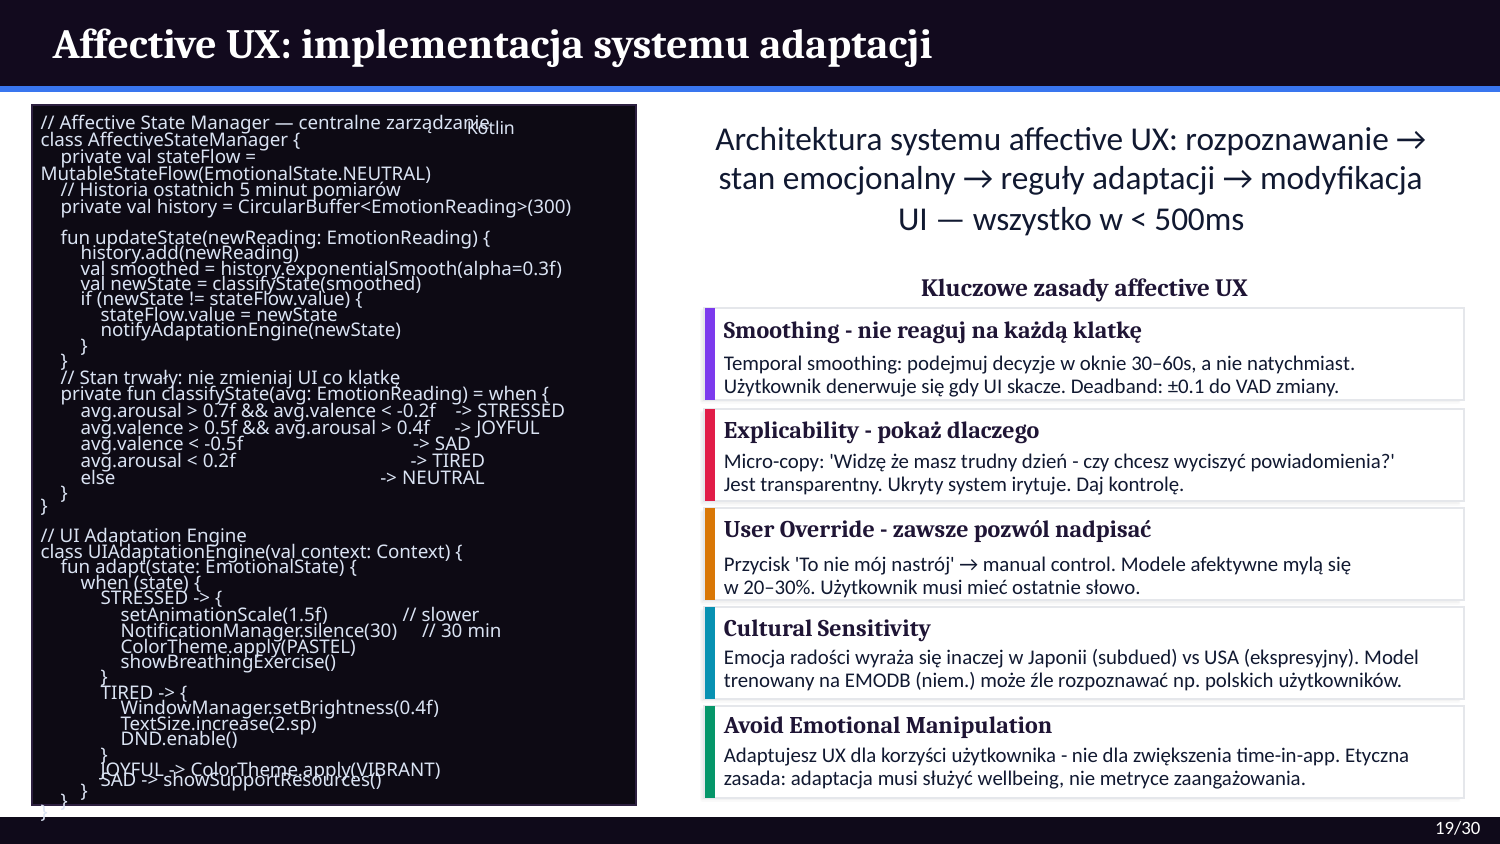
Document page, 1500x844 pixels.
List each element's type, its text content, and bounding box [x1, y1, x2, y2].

text_box [32, 105, 636, 805]
text_box Przycisk 'To nie mój nastrój' → manual control. Modele afektywne mylą się w 20–30%. Użytkownik musi mieć ostatnie słowo. [724, 551, 1439, 600]
text_box Emocja radości wyraża się inaczej w Japonii (subdued) vs USA (ekspresyjny). Model trenowany na EMODB (niem.) może źle rozpoznawać np. polskich użytkowników. [724, 646, 1439, 688]
text_box User Override - zawsze pozwól nadpisać [724, 509, 1439, 547]
text_box Smoothing - nie reaguj na każdą klatkę [724, 310, 1439, 348]
text_box [0, 817, 1420, 844]
text_box // Affective State Manager — centralne zarządzanie class AffectiveStateManager { private val stateFlow = MutableStateFlow(EmotionalState.NEUTRAL) // Historia ostatnich 5 minut pomiarów private val history = CircularBuffer<EmotionReading>(300) fun updateState(newReading: EmotionReading) { history.add(newReading) val smoothed = history.exponentialSmooth(alpha=0.3f) val newState = classifyState(smoothed) if (newState != stateFlow.value) { stateFlow.value = newState notifyAdaptationEngine(newState) } } // Stan trwały: nie zmieniaj UI co klatkę private fun classifyState(avg: EmotionReading) = when { avg.arousal > 0.7f && avg.valence < -0.2f -> STRESSED avg.valence > 0.5f && avg.arousal > 0.4f -> JOYFUL avg.valence < -0.5f -> SAD avg.arousal < 0.2f -> TIRED else -> NEUTRAL } } // UI Adaptation Engine class UIAdaptationEngine(val context: Context) { fun adapt(state: EmotionalState) { when (state) { STRESSED -> { setAnimationScale(1.5f) // slower NotificationManager.silence(30) // 30 min ColorTheme.apply(PASTEL) showBreathingExercise() } TIRED -> { WindowManager.setBrightness(0.4f) TextSize.increase(2.sp) DND.enable() } JOYFUL -> ColorTheme.apply(VIBRANT) SAD -> showSupportResources() } } } [41, 117, 612, 795]
text_box [704, 706, 1464, 798]
text_box Adaptujesz UX dla korzyści użytkownika - nie dla zwiększenia time-in-app. Etyczna zasada: adaptacja musi służyć wellbeing, nie metryce zaangażowania. [724, 743, 1439, 786]
text_box [704, 607, 1464, 699]
text_box [0, 0, 1500, 92]
text_box Explicability - pokaż dlaczego [724, 410, 1439, 448]
text_box Kotlin [467, 114, 617, 141]
text_box Temporal smoothing: podejmuj decyzje w oknie 30–60s, a nie natychmiast. Użytkownik denerwuje się gdy UI skacze. Deadband: ±0.1 do VAD zmiany. [724, 352, 1439, 390]
text_box Cultural Sensitivity [724, 608, 1439, 646]
text_box [704, 409, 1464, 501]
text_box [704, 508, 1464, 600]
text_box Kluczowe zasady affective UX [714, 267, 1455, 306]
text_box Architektura systemu affective UX: rozpoznawanie → stan emocjonalny → reguły adaptacji → modyfikacja UI — wszystko w < 500ms [695, 109, 1448, 232]
text_box /30 [1420, 817, 1500, 844]
text_box Affective UX: implementacja systemu adaptacji [53, 0, 1448, 83]
text_box Avoid Emotional Manipulation [724, 706, 1439, 743]
text_box Micro-copy: 'Widzę że masz trudny dzień - czy chcesz wyciszyć powiadomienia?' Jest transparentny. Ukryty system irytuje. Daj kontrolę. [724, 448, 1439, 497]
text_box [704, 308, 1464, 400]
